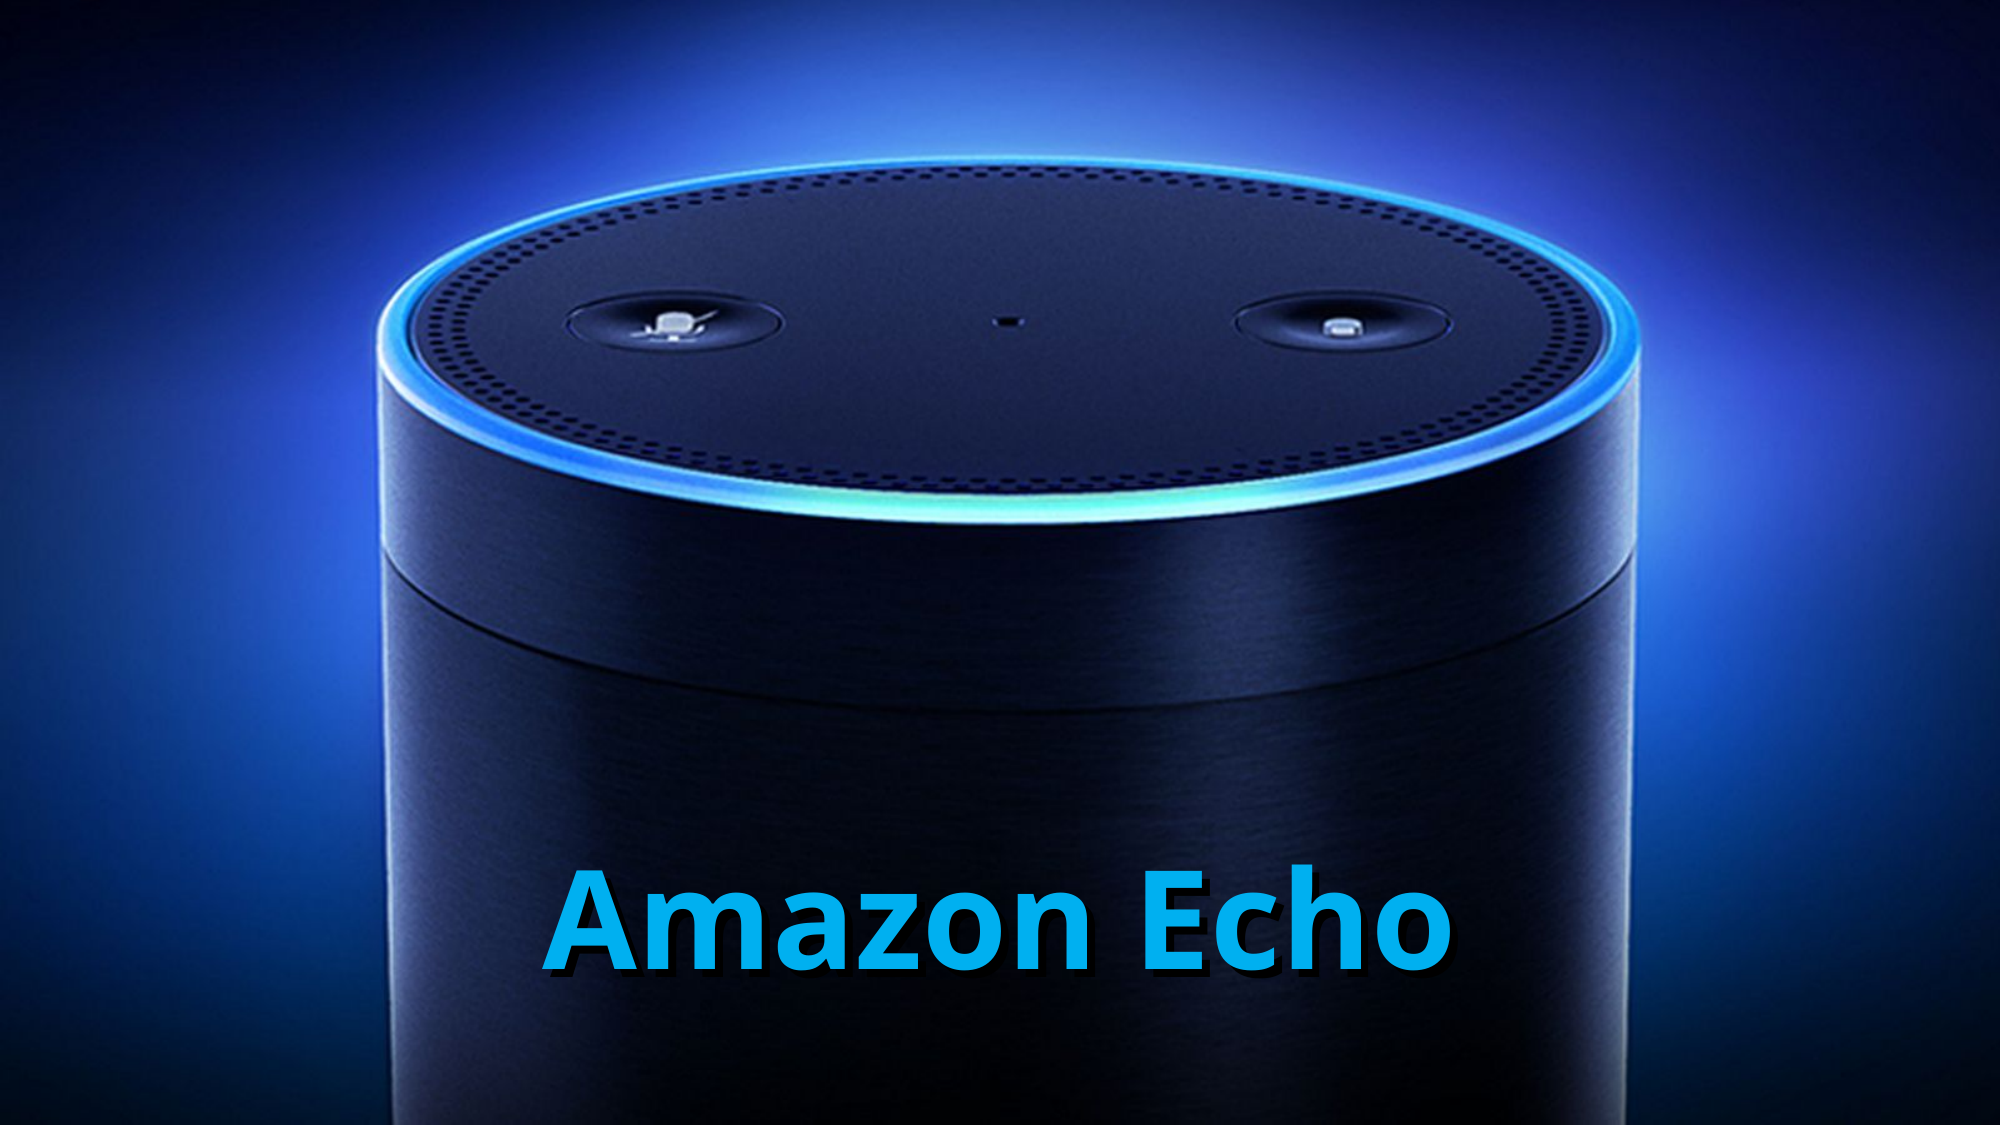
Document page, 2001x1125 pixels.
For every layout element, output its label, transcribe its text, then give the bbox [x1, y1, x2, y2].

text_box Amazon Echo [357, 815, 1643, 1024]
picture [0, 0, 2000, 1125]
